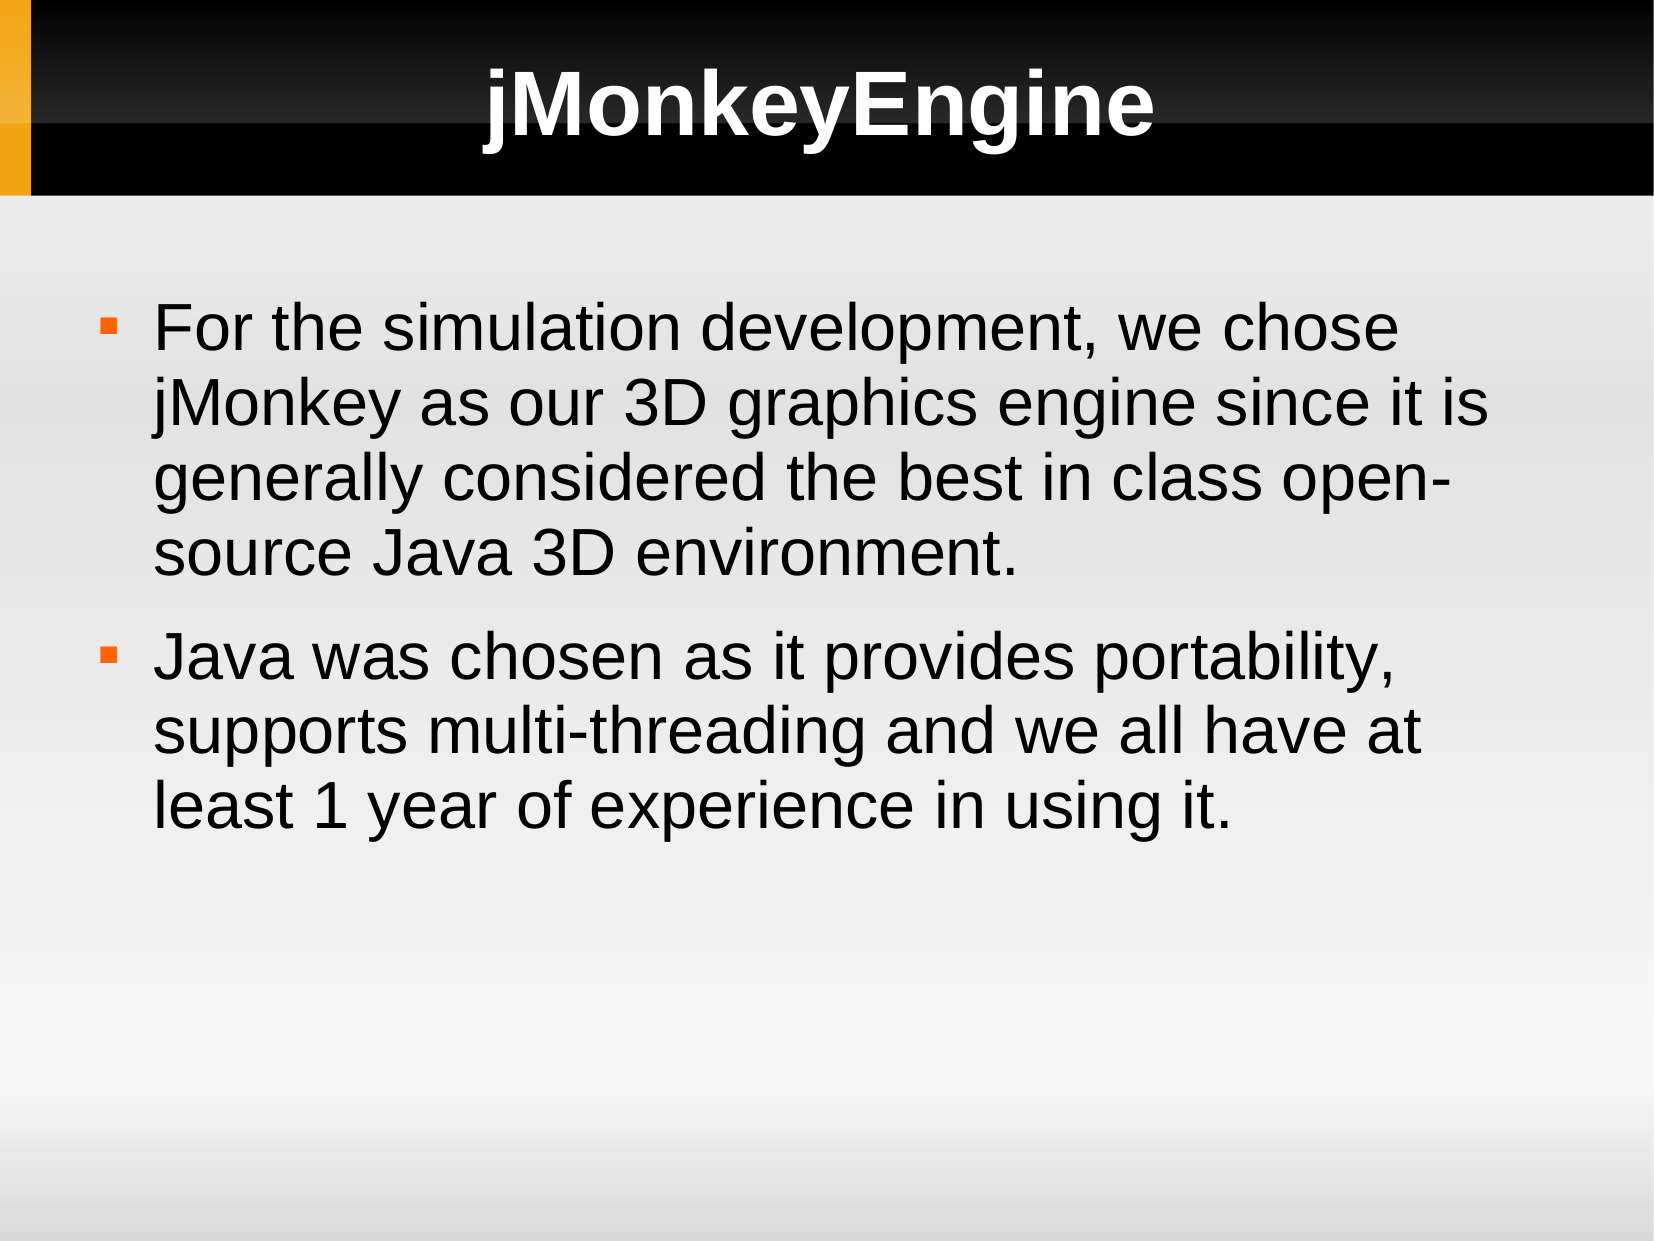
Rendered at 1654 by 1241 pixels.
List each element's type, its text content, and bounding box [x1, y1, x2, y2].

title jMonkeyEngine [76, 0, 1565, 208]
list For the simulation development, we chose jMonkey as our 3D graphics engine since it is generally considered the best in class open-source Java 3D environment. Java was chosen as it provides portability, supports multi-threading and we all have at least 1 year of experience in using it. [82, 290, 1571, 1109]
picture [0, 0, 1654, 1241]
